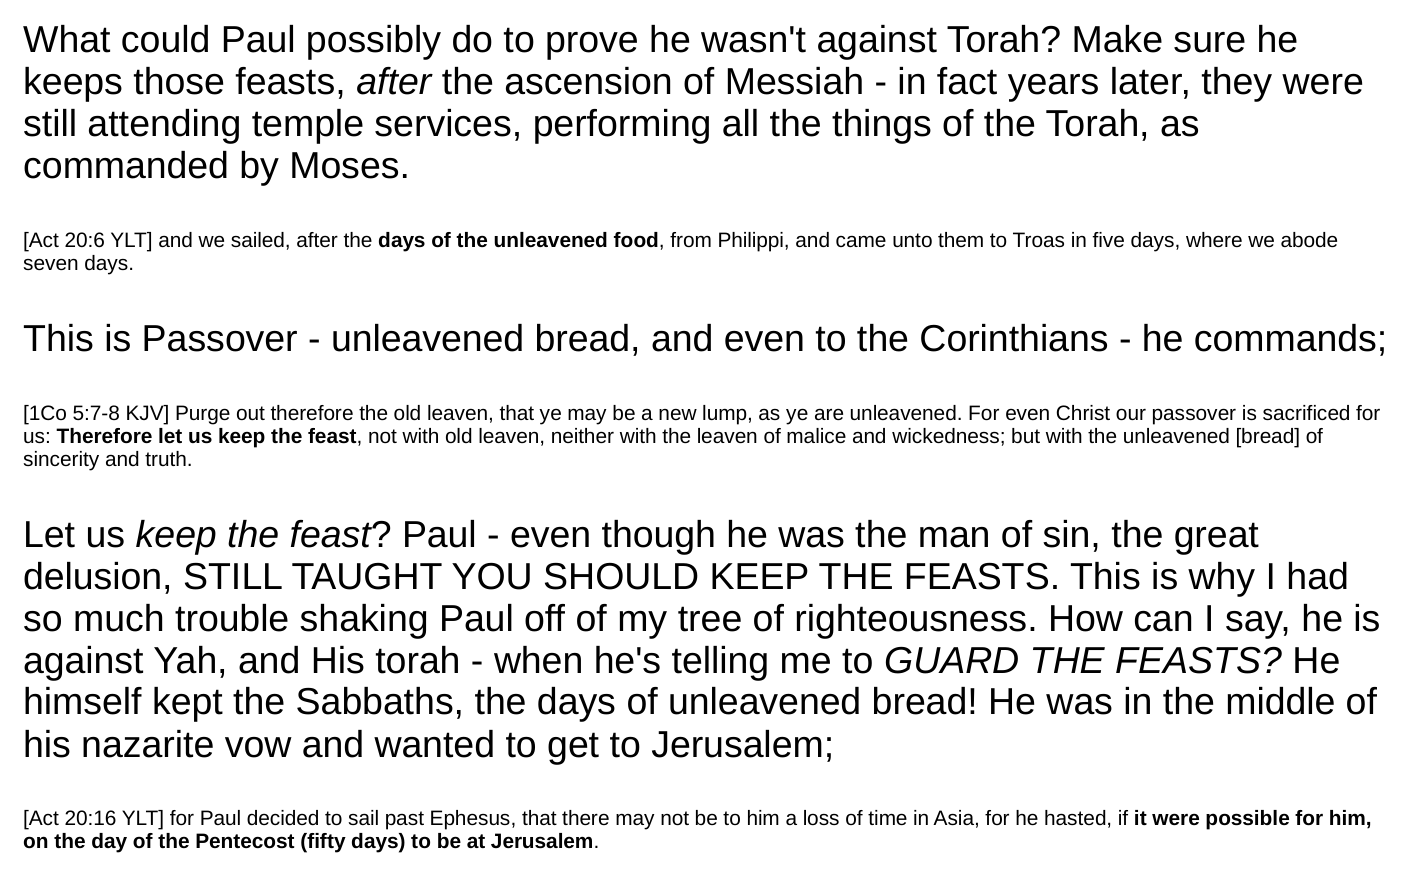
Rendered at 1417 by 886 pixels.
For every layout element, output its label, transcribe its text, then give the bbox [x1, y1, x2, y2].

text_box What could Paul possibly do to prove he wasn't against Torah? Make sure he keeps those feasts, after the ascension of Messiah - in fact years later, they were still attending temple services, performing all the things of the Torah, as commanded by Moses. [Act 20:6 YLT] and we sailed, after the days of the unleavened food, from Philippi, and came unto them to Troas in five days, where we abode seven days. This is Passover - unleavened bread, and even to the Corinthians - he commands; [1Co 5:7-8 KJV] Purge out therefore the old leaven, that ye may be a new lump, as ye are unleavened. For even Christ our passover is sacrificed for us: Therefore let us keep the feast, not with old leaven, neither with the leaven of malice and wickedness; but with the unleavened [bread] of sincerity and truth. Let us keep the feast? Paul - even though he was the man of sin, the great delusion, STILL TAUGHT YOU SHOULD KEEP THE FEASTS. This is why I had so much trouble shaking Paul off of my tree of righteousness. How can I say, he is against Yah, and His torah - when he's telling me to GUARD THE FEASTS? He himself kept the Sabbaths, the days of unleavened bread! He was in the middle of his nazarite vow and wanted to get to Jerusalem; [Act 20:16 YLT] for Paul decided to sail past Ephesus, that there may not be to him a loss of time in Asia, for he hasted, if it were possible for him, on the day of the Pentecost (fifty days) to be at Jerusalem. This is one of the feasts declared in Leviticus 23, and Paul seems dedicated to keeping it as well. [Lev 23:15-19 YLT] 'And ye have numbered to you from the morrow of the sabbath, from the day of your bringing in the sheaf of the wave-offering: they are seven perfect sabbaths; unto the morrow of the seventh sabbath ye do number fifty days, and ye have brought near a new present to Jehovah; out of your dwellings ye bring in bread of a wave-offering, two [loaves], of two tenth deals of flour they are, [with] yeast they are baken, first-[fruits] to Jehovah. 'And ye have brought near, besides the bread, seven lambs, perfect ones, sons of a year, and one bullock, a son of the herd, and two rams; they are a burnt-offering to Jehovah, with their present and their libations, a fire-offering of sweet fragrance to Jehovah. 'And ye have prepared one kid of the goats for a sin-offering, and two lambs, sons of a year, for a sacrifice of peace-offerings, [8, 11, 1412, 878]
